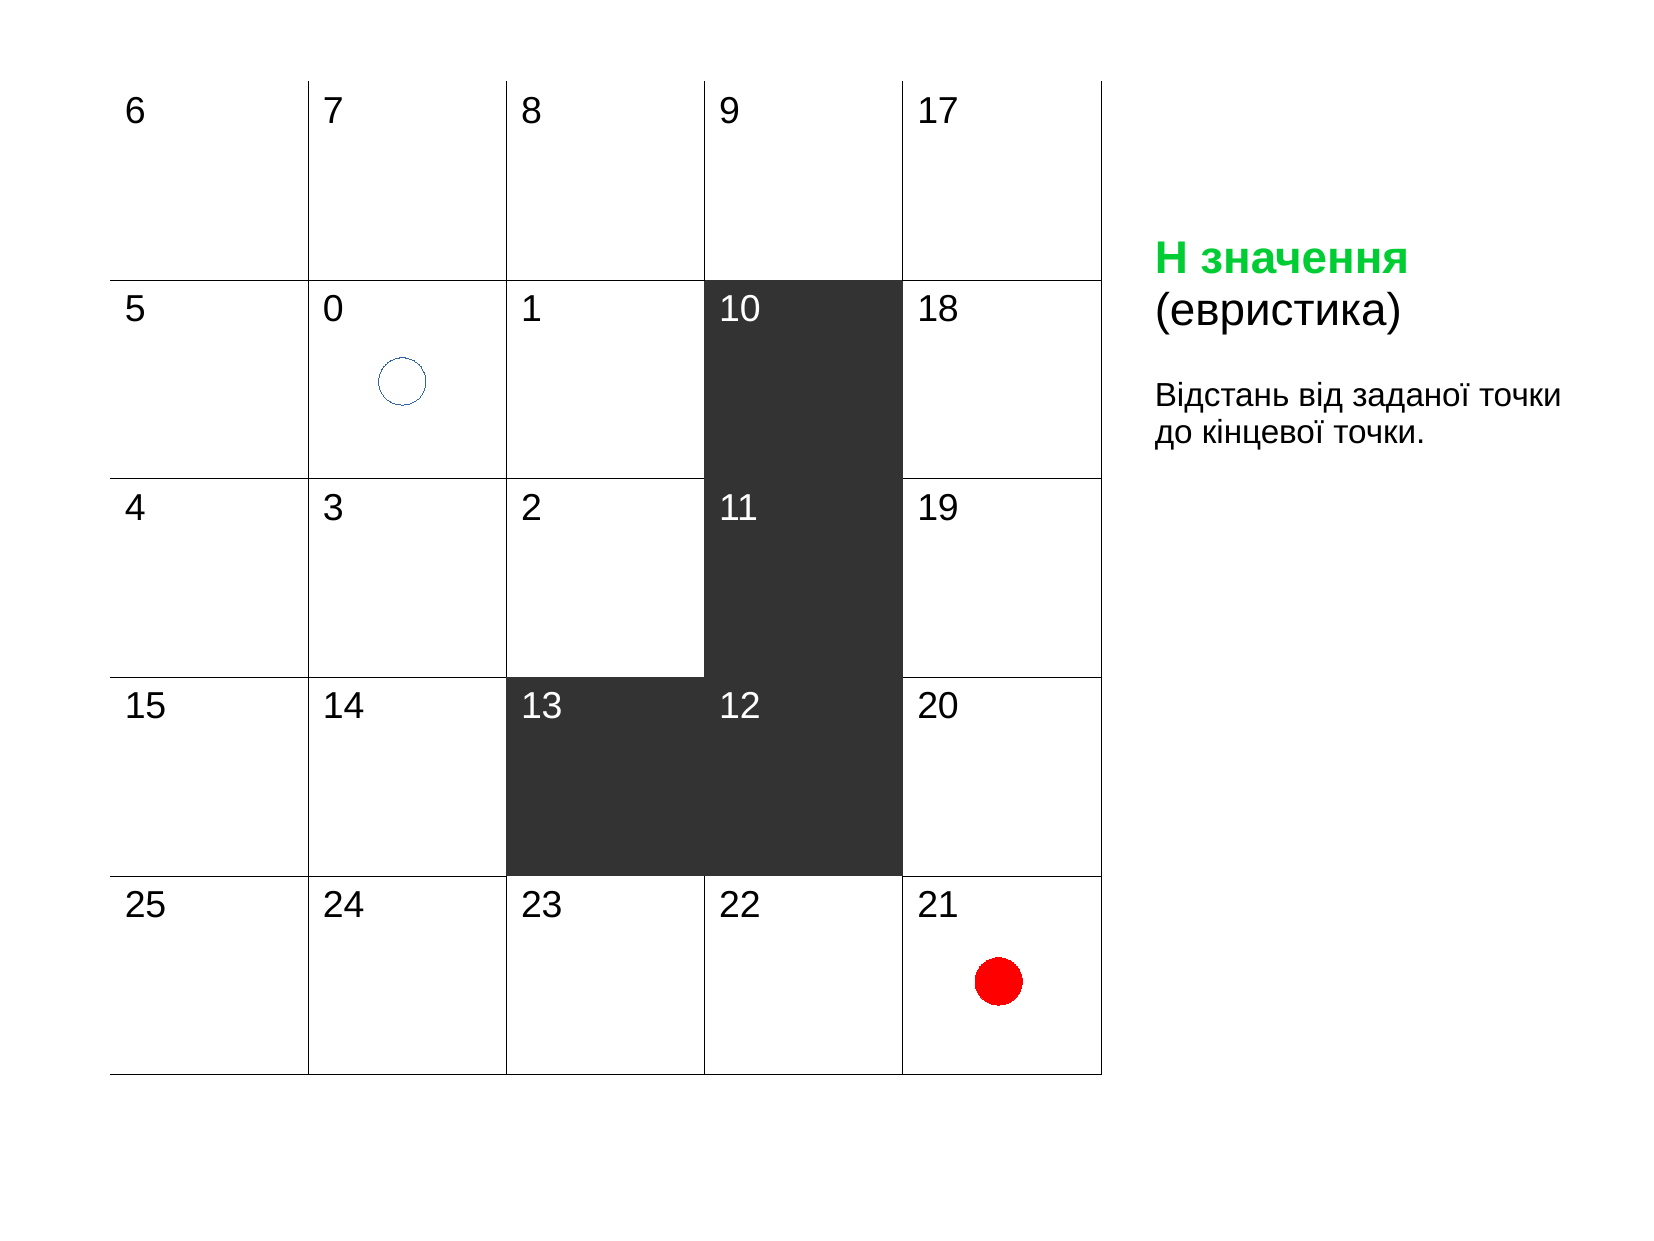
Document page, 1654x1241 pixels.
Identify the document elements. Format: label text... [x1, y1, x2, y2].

table_cell 13 [506, 677, 704, 876]
table_header 9 [705, 81, 902, 280]
table_cell 19 [903, 479, 1101, 677]
table_cell 4 [110, 479, 308, 677]
table_header 8 [507, 81, 704, 280]
text_box [378, 357, 426, 406]
table_cell 3 [309, 479, 506, 677]
table_cell 20 [903, 678, 1101, 876]
table_cell 22 [705, 876, 902, 1074]
table_header 17 [903, 81, 1101, 280]
table_cell 10 [704, 280, 903, 479]
table_header 7 [309, 81, 506, 280]
table_cell 0 [309, 281, 506, 478]
table_cell 23 [507, 876, 704, 1074]
table_cell 12 [704, 677, 903, 876]
table_cell 25 [110, 877, 308, 1074]
table_cell 11 [704, 479, 903, 677]
table_cell 14 [309, 678, 506, 876]
text_box H значення (евристика) Відстань від заданої точки до кінцевої точки. [1140, 225, 1592, 459]
table_cell 18 [903, 281, 1101, 478]
table_cell 1 [507, 281, 704, 478]
table_header 6 [110, 81, 308, 280]
table_cell 24 [309, 877, 506, 1074]
table_cell 5 [110, 281, 308, 478]
table_cell 21 [903, 877, 1101, 1074]
table_cell 2 [507, 479, 704, 677]
table_cell 15 [110, 678, 308, 876]
text_box [975, 957, 1023, 1006]
text_box [315, 300, 345, 371]
